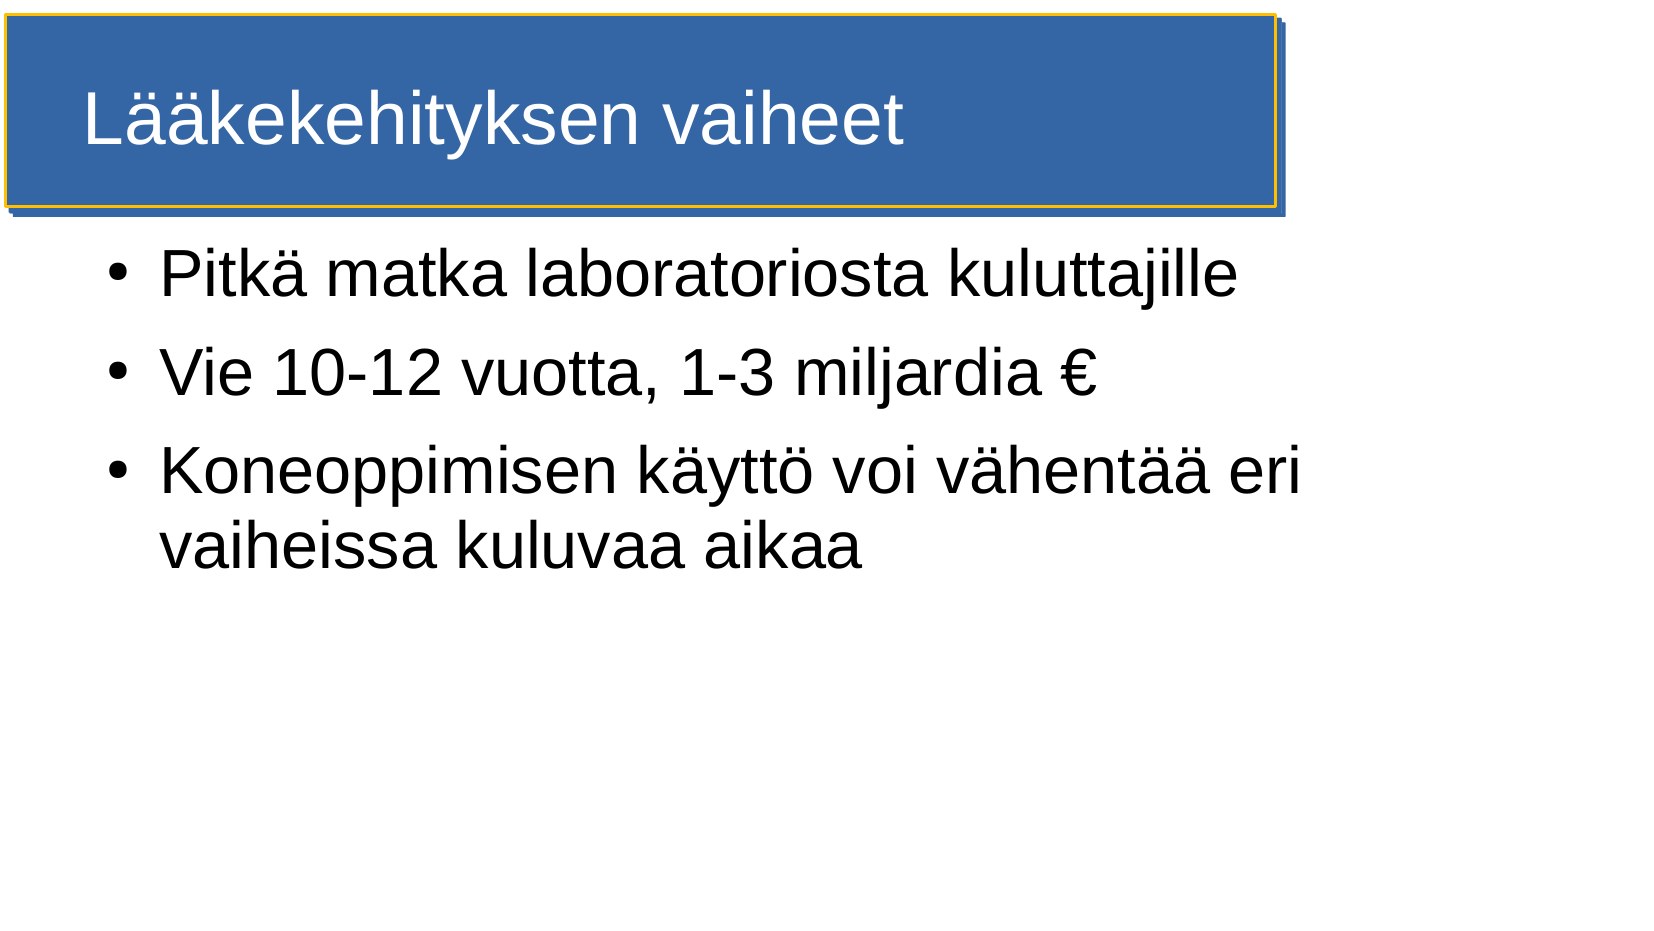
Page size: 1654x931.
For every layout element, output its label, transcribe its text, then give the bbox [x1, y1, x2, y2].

list Pitkä matka laboratoriosta kuluttajille Vie 10-12 vuotta, 1-3 miljardia € Koneoppimisen käyttö voi vähentää eri vaiheissa kuluvaa aikaa [88, 236, 1565, 798]
title Lääkekehityksen vaiheet [82, 44, 1235, 192]
